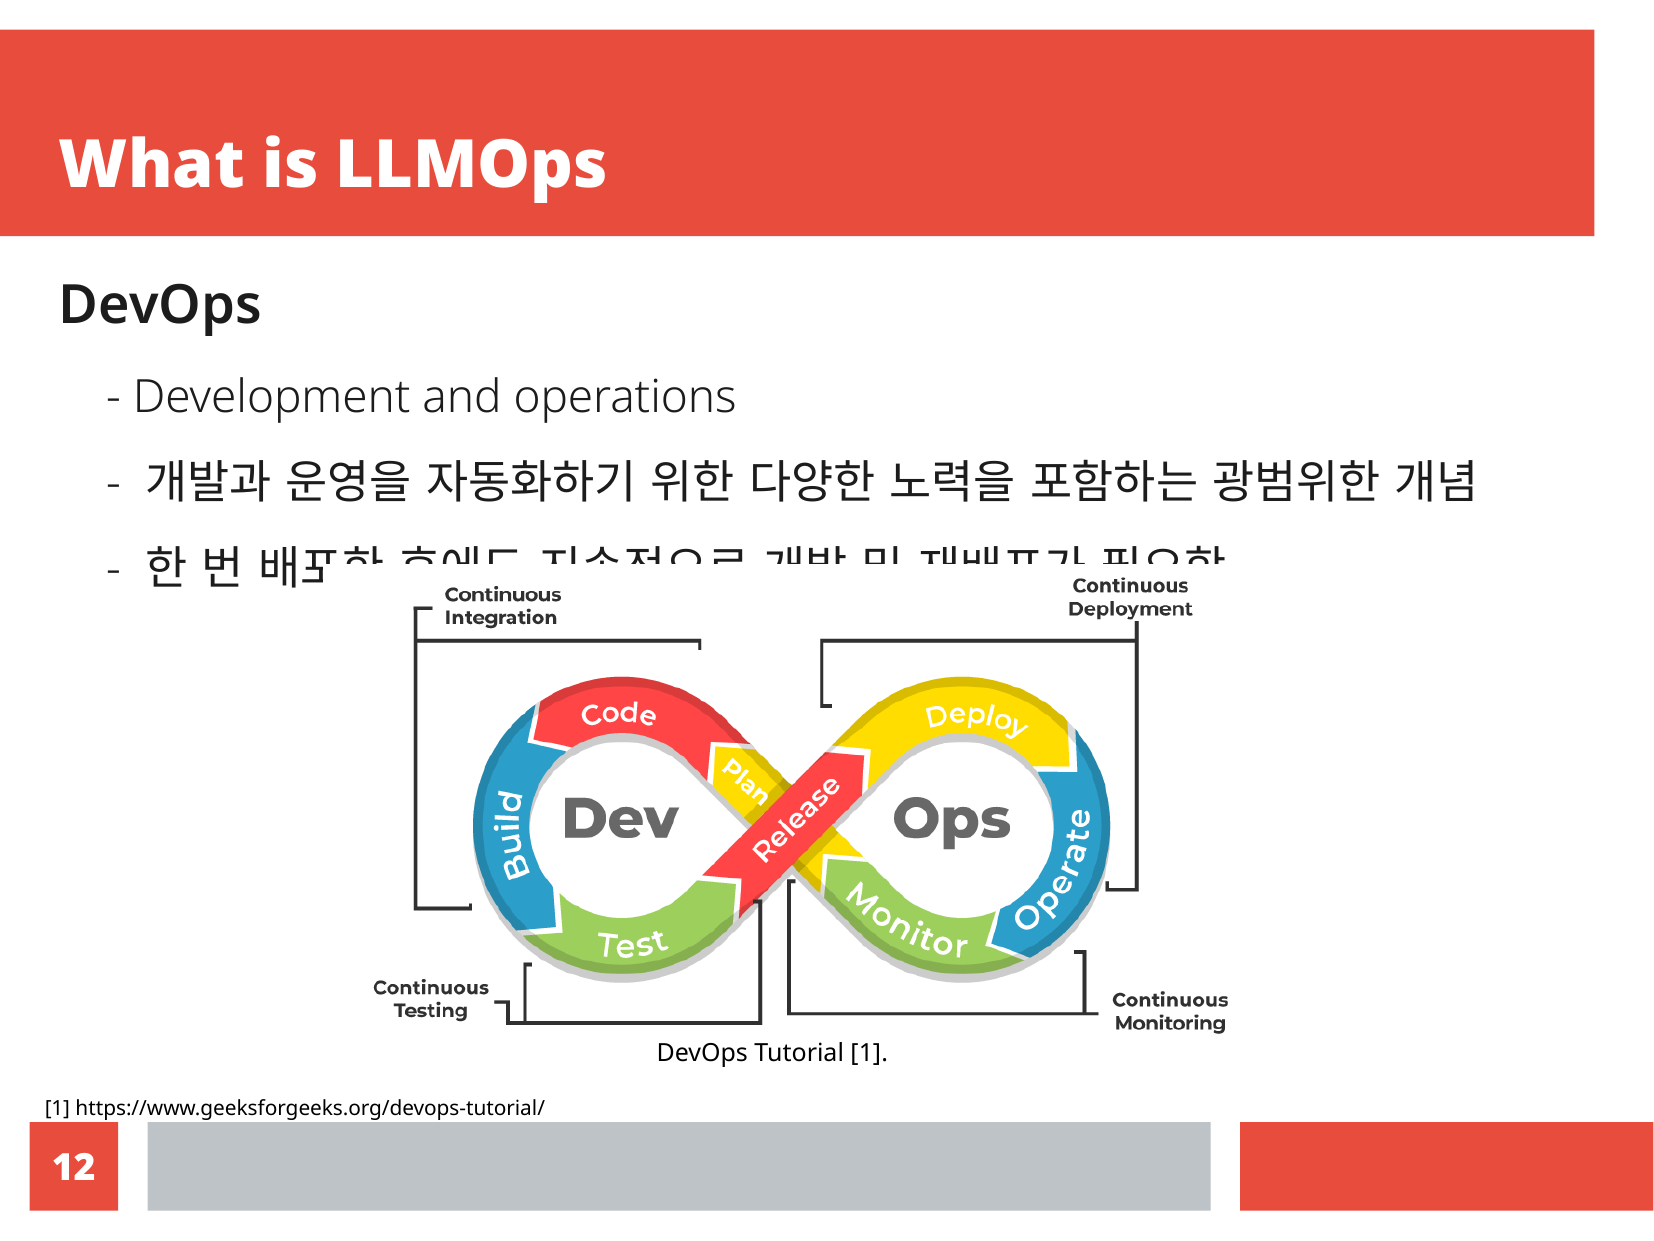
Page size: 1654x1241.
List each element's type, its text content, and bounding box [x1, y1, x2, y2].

text_box [1] https://www.geeksforgeeks.org/devops-tutorial/ [30, 1057, 1621, 1134]
picture [323, 564, 1254, 1044]
text_box DevOps Tutorial [1]. [390, 1027, 1156, 1101]
title What is LLMOps [59, 59, 1595, 207]
list DevOps - Development and operations - 개발과 운영을 자동화하기 위한 다양한 노력을 포함하는 광범위한 개념 - 한 번 배포한 후에도 지속적으로 개발 및 재배포가 필요함 [59, 265, 1565, 1034]
